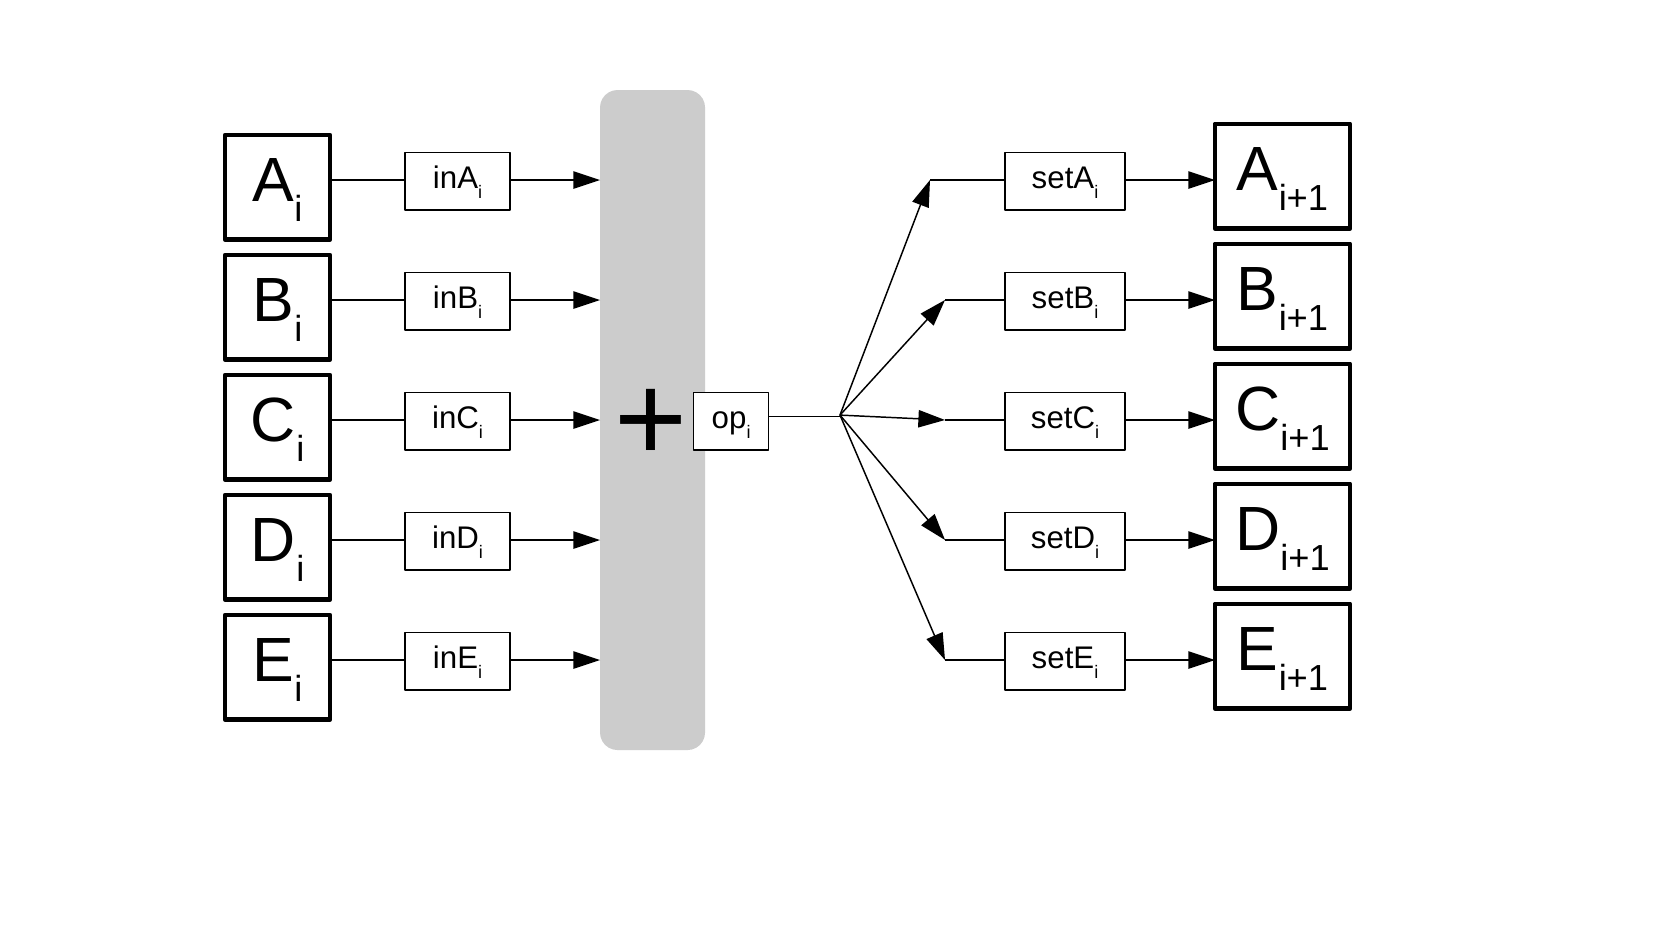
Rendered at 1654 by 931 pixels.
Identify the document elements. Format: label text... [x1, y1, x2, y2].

text_box opi [693, 392, 769, 450]
text_box setBi [1005, 272, 1126, 330]
text_box Ei+1 [1215, 603, 1351, 709]
text_box Ei [225, 615, 331, 720]
text_box inDi [405, 512, 511, 570]
text_box inAi [405, 152, 511, 210]
text_box inEi [405, 632, 511, 690]
text_box setEi [1005, 632, 1126, 690]
text_box inCi [405, 392, 511, 450]
text_box setAi [1005, 152, 1126, 210]
text_box Bi [225, 255, 331, 360]
text_box Di [225, 495, 331, 600]
text_box inBi [405, 272, 511, 330]
text_box Ci [225, 375, 331, 480]
text_box Di+1 [1215, 483, 1351, 589]
text_box Ci+1 [1215, 363, 1351, 469]
text_box + [600, 340, 706, 496]
text_box setCi [1005, 392, 1126, 450]
text_box [600, 90, 706, 340]
text_box setDi [1005, 512, 1126, 570]
text_box Ai [225, 135, 331, 240]
text_box [600, 496, 706, 751]
text_box Bi+1 [1215, 243, 1351, 349]
text_box Ai+1 [1215, 123, 1351, 229]
